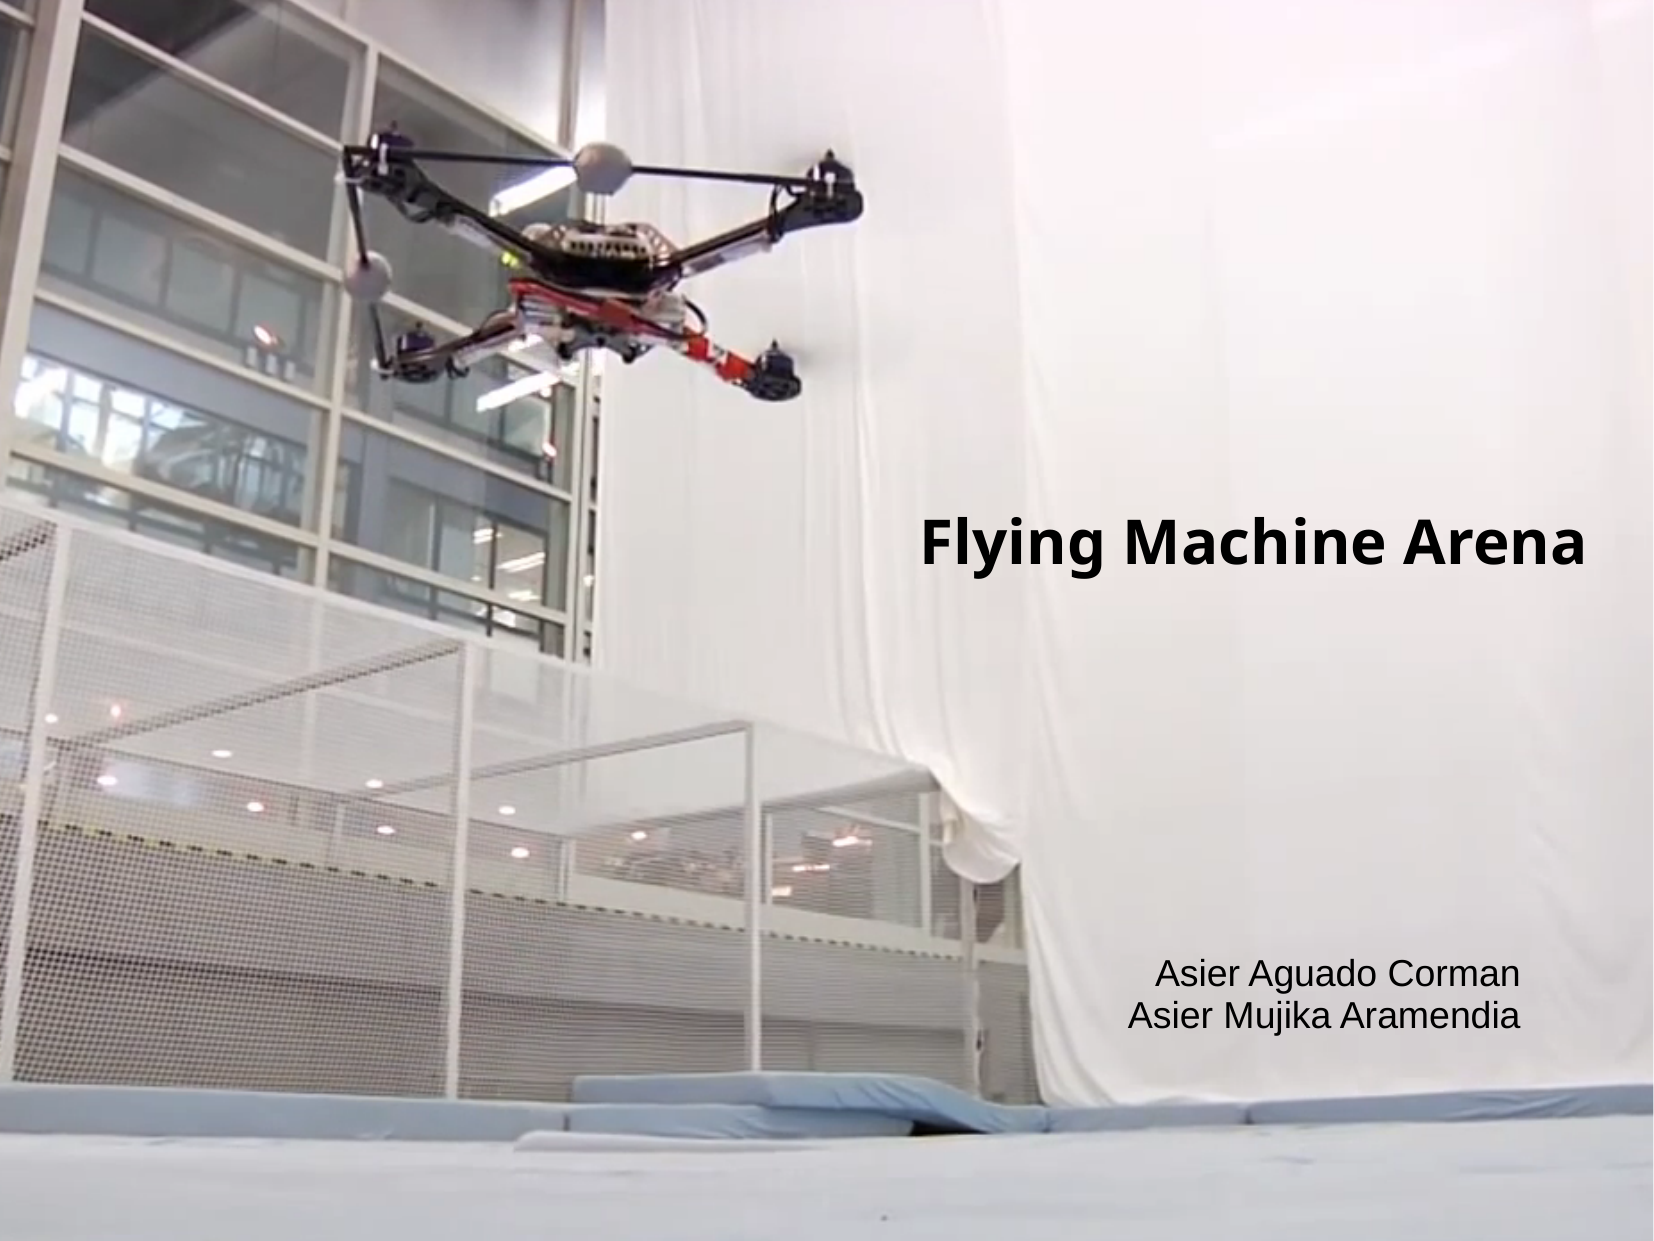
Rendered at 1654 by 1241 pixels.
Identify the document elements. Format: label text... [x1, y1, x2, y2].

list Flying Machine Arena [897, 498, 1654, 604]
picture [0, 0, 1654, 1241]
text_box Asier Aguado Corman Asier Mujika Aramendia [933, 944, 1536, 1044]
